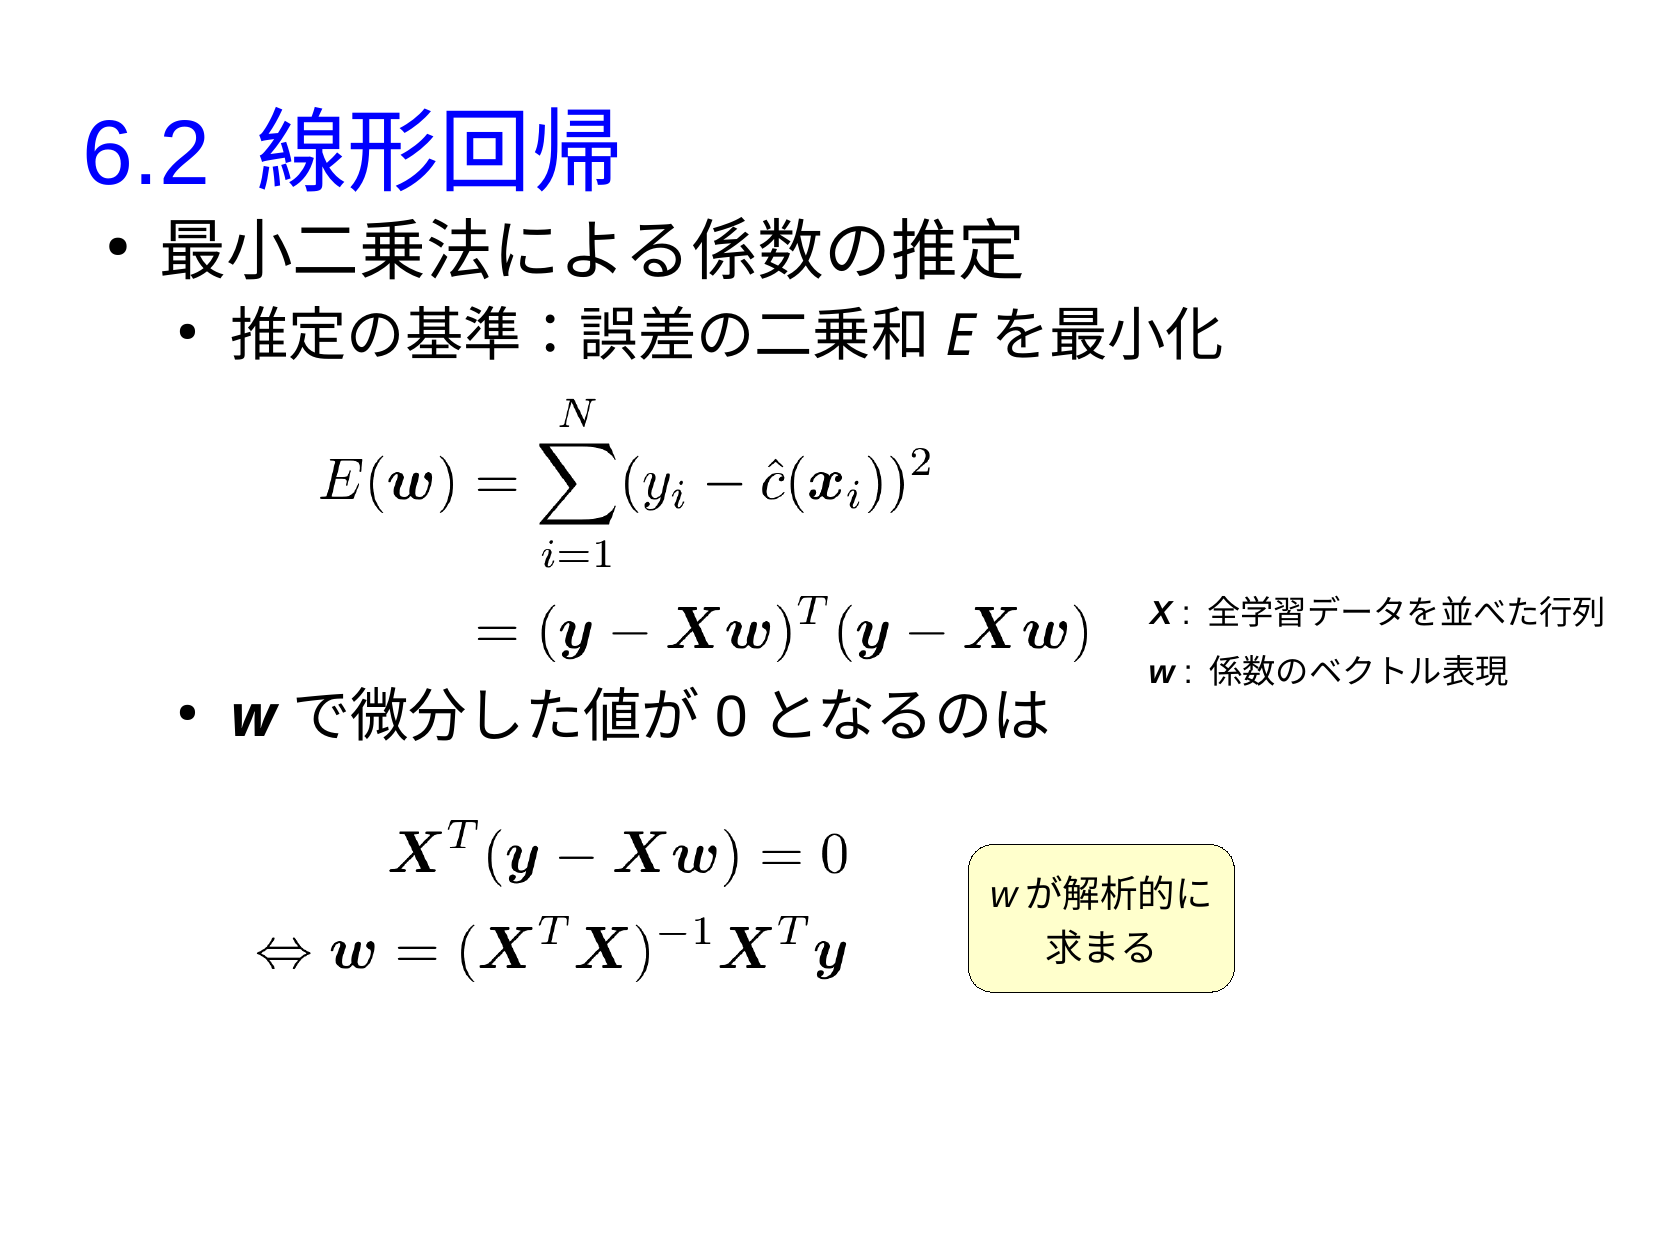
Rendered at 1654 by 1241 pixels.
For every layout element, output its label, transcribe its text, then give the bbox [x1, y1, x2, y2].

text_box w : 係数のベクトル表現 [1133, 637, 1524, 703]
title 6.2 線形回帰 [82, 64, 1571, 233]
text_box wが解析的に 求まる [968, 844, 1235, 993]
text_box X : 全学習データを並べた行列 [1135, 578, 1622, 644]
picture [320, 398, 1087, 662]
list 最小二乗法による係数の推定 推定の基準：誤差の二乗和Eを最小化 wで微分した値が0となるのは [88, 202, 1577, 933]
picture [256, 820, 847, 982]
